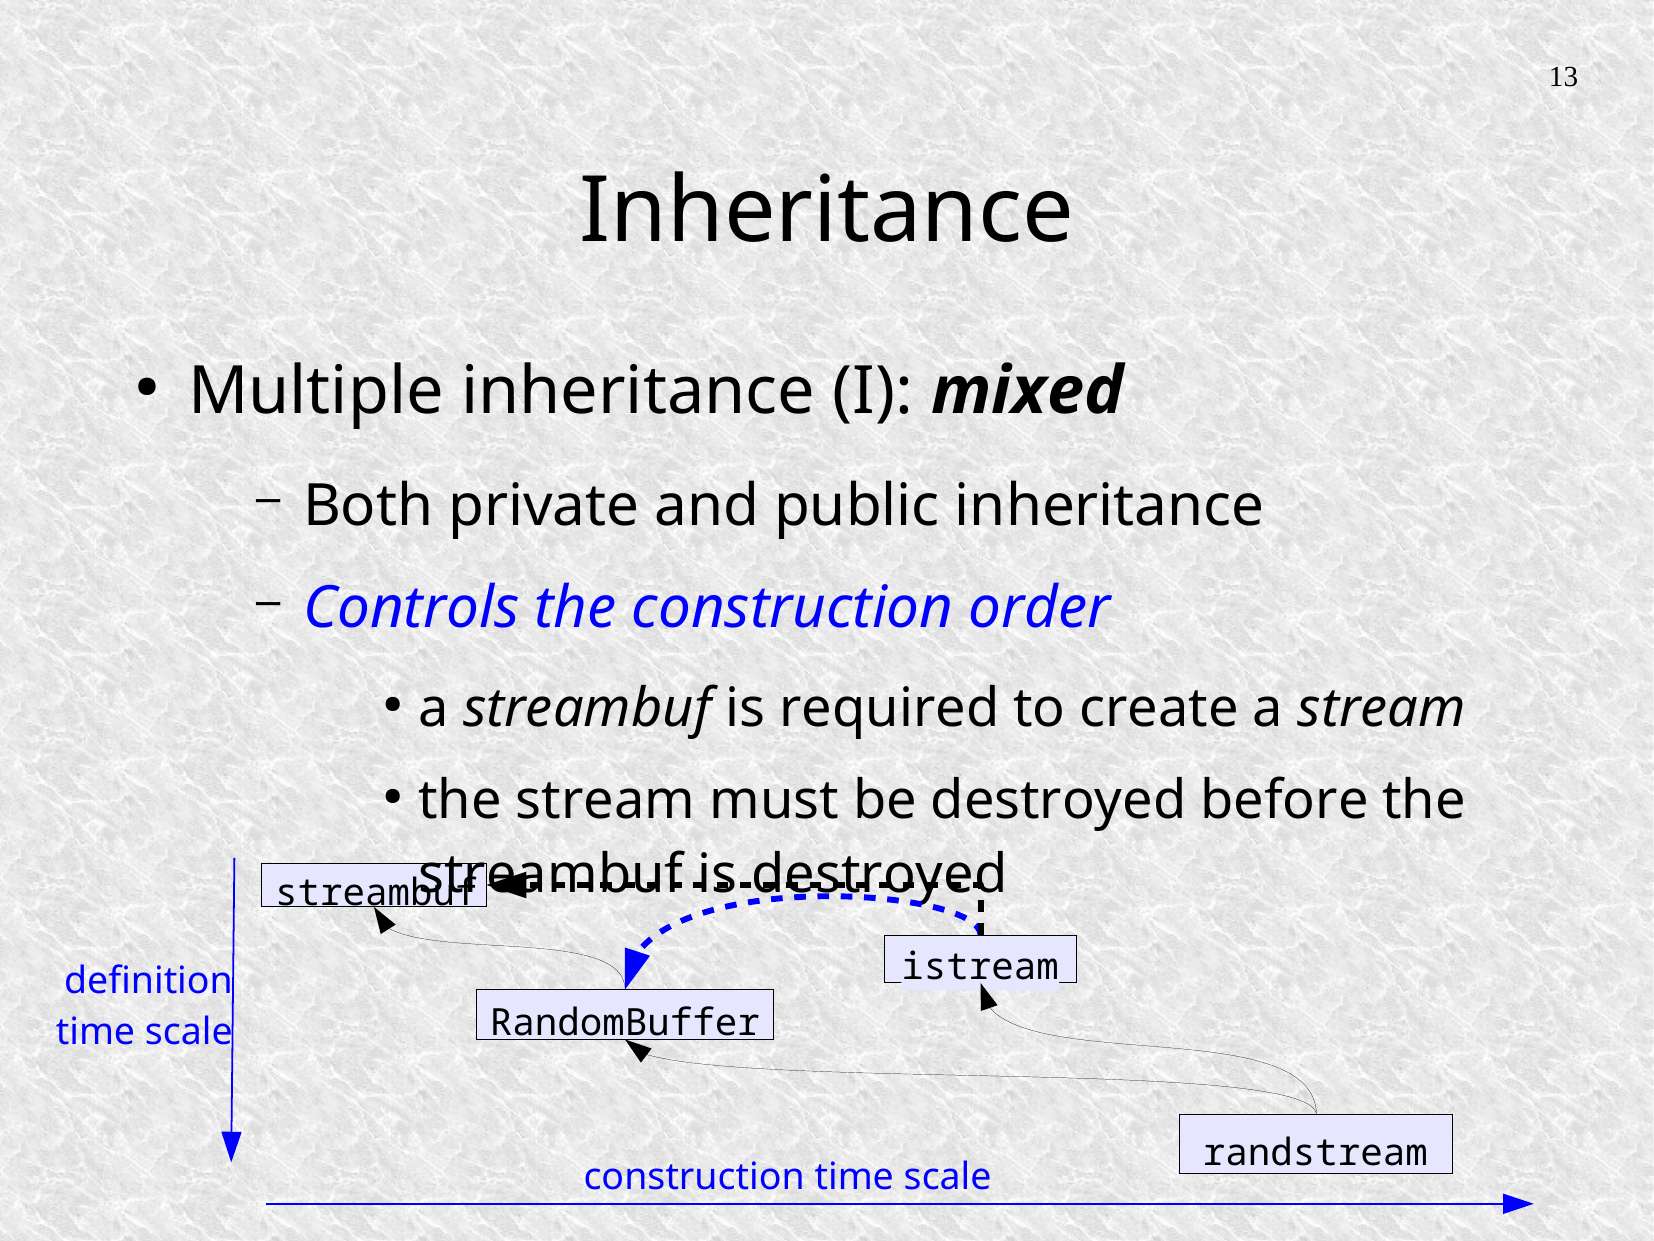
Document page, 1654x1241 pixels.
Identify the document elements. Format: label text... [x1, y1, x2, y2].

text_box RandomBuffer [489, 995, 761, 1040]
text_box [476, 989, 774, 1040]
title Inheritance [121, 102, 1534, 311]
picture [0, 0, 1654, 1241]
text_box construction time scale [583, 1149, 960, 1195]
text_box streambuf [275, 865, 478, 909]
text_box [1179, 1124, 1453, 1174]
list Multiple inheritance (I): mixed Both private and public inheritance Controls the construction order a streambuf is required to create a stream the stream must be destroyed before the streambuf is destroyed [117, 342, 1530, 1124]
text_box randstream [1202, 1125, 1435, 1169]
text_box definition time scale [55, 953, 220, 1044]
